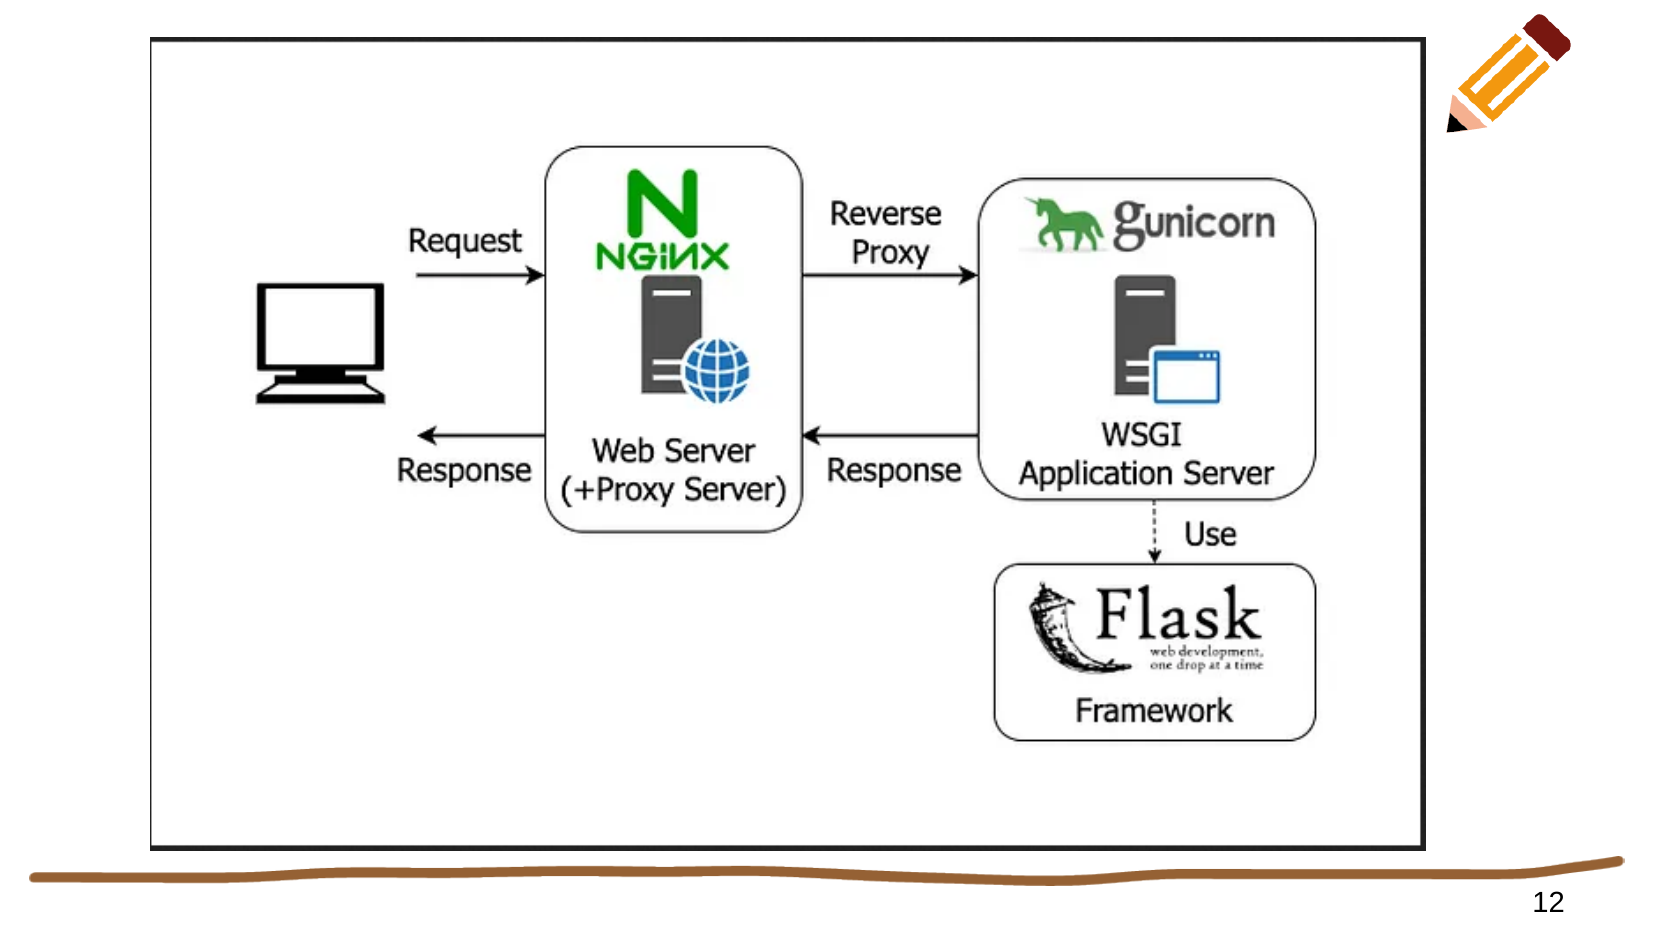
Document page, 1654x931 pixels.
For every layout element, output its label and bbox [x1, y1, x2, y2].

picture [29, 856, 1625, 886]
picture [1446, 14, 1571, 133]
picture [150, 37, 1426, 852]
